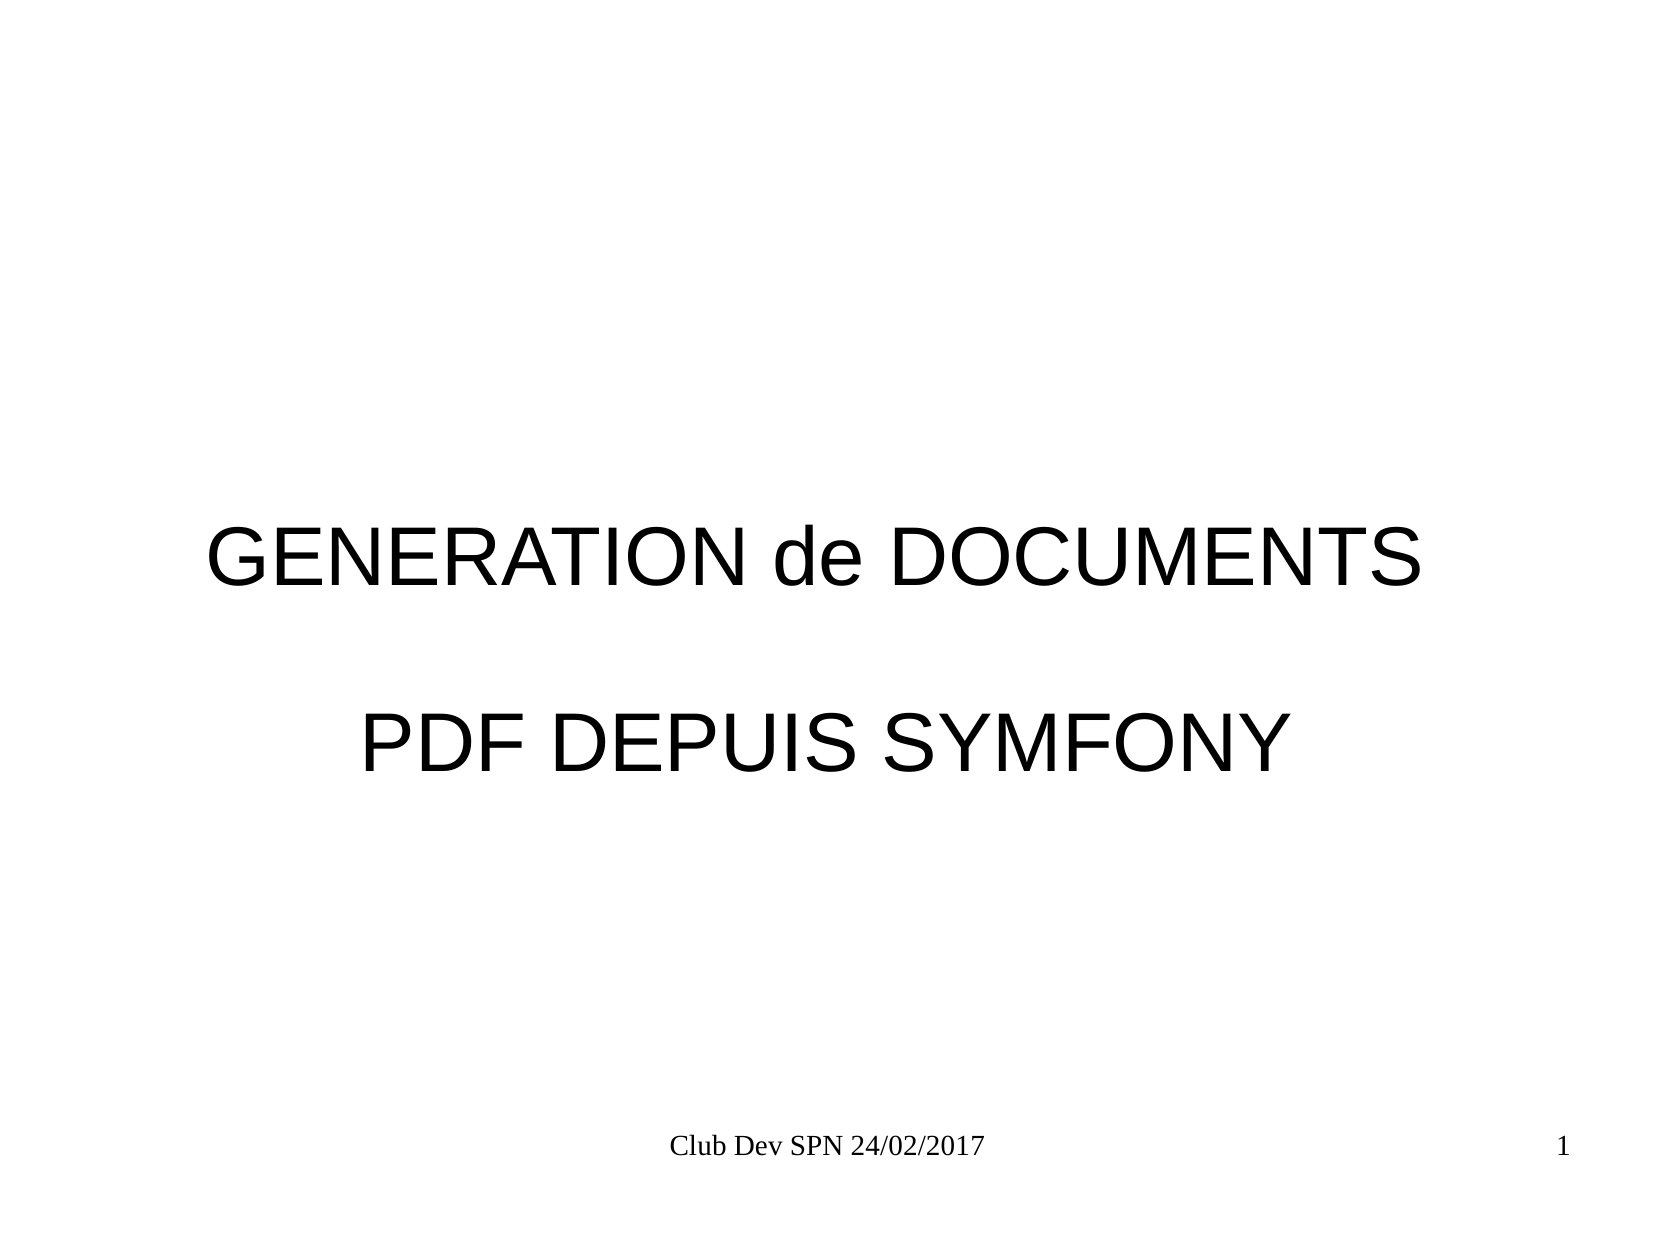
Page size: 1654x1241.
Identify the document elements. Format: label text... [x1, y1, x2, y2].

subtitle GENERATION de DOCUMENTS PDF DEPUIS SYMFONY [82, 290, 1571, 1010]
